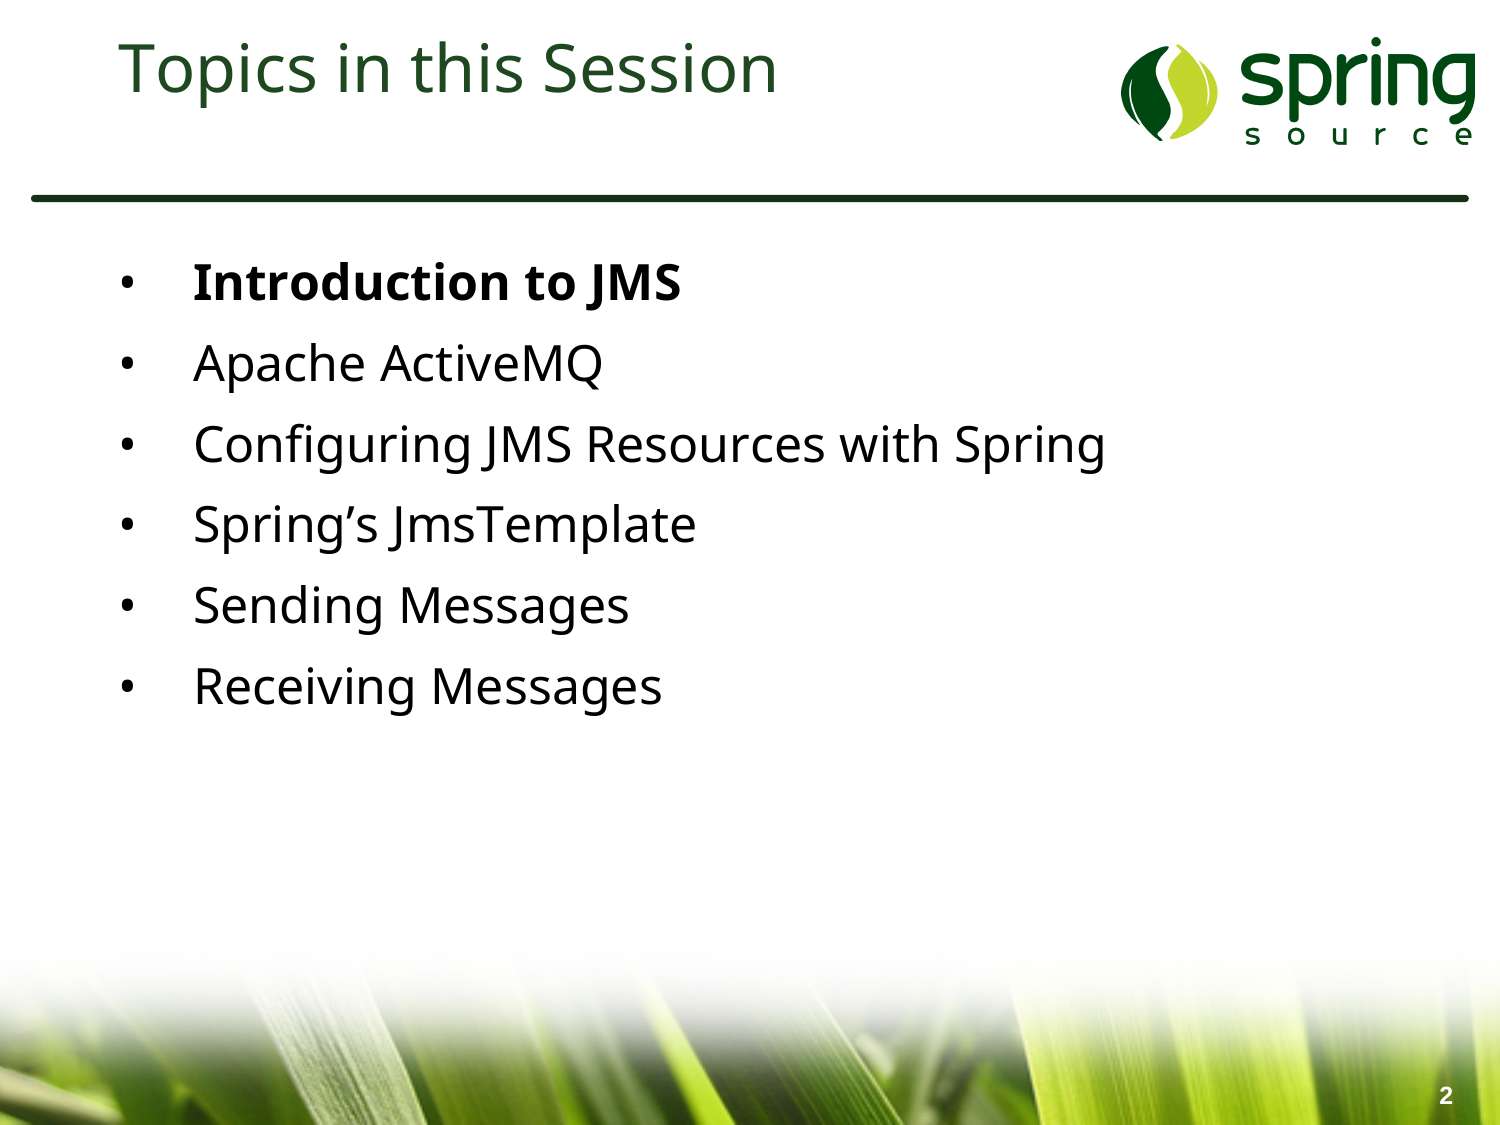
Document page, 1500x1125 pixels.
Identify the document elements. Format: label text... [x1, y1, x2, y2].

picture [1136, 37, 1475, 145]
title Topics in this Session [103, 13, 1136, 177]
picture [0, 944, 1500, 1125]
list Introduction to JMS Apache ActiveMQ Configuring JMS Resources with Spring Spring’s JmsTemplate Sending Messages Receiving Messages [103, 239, 1394, 903]
